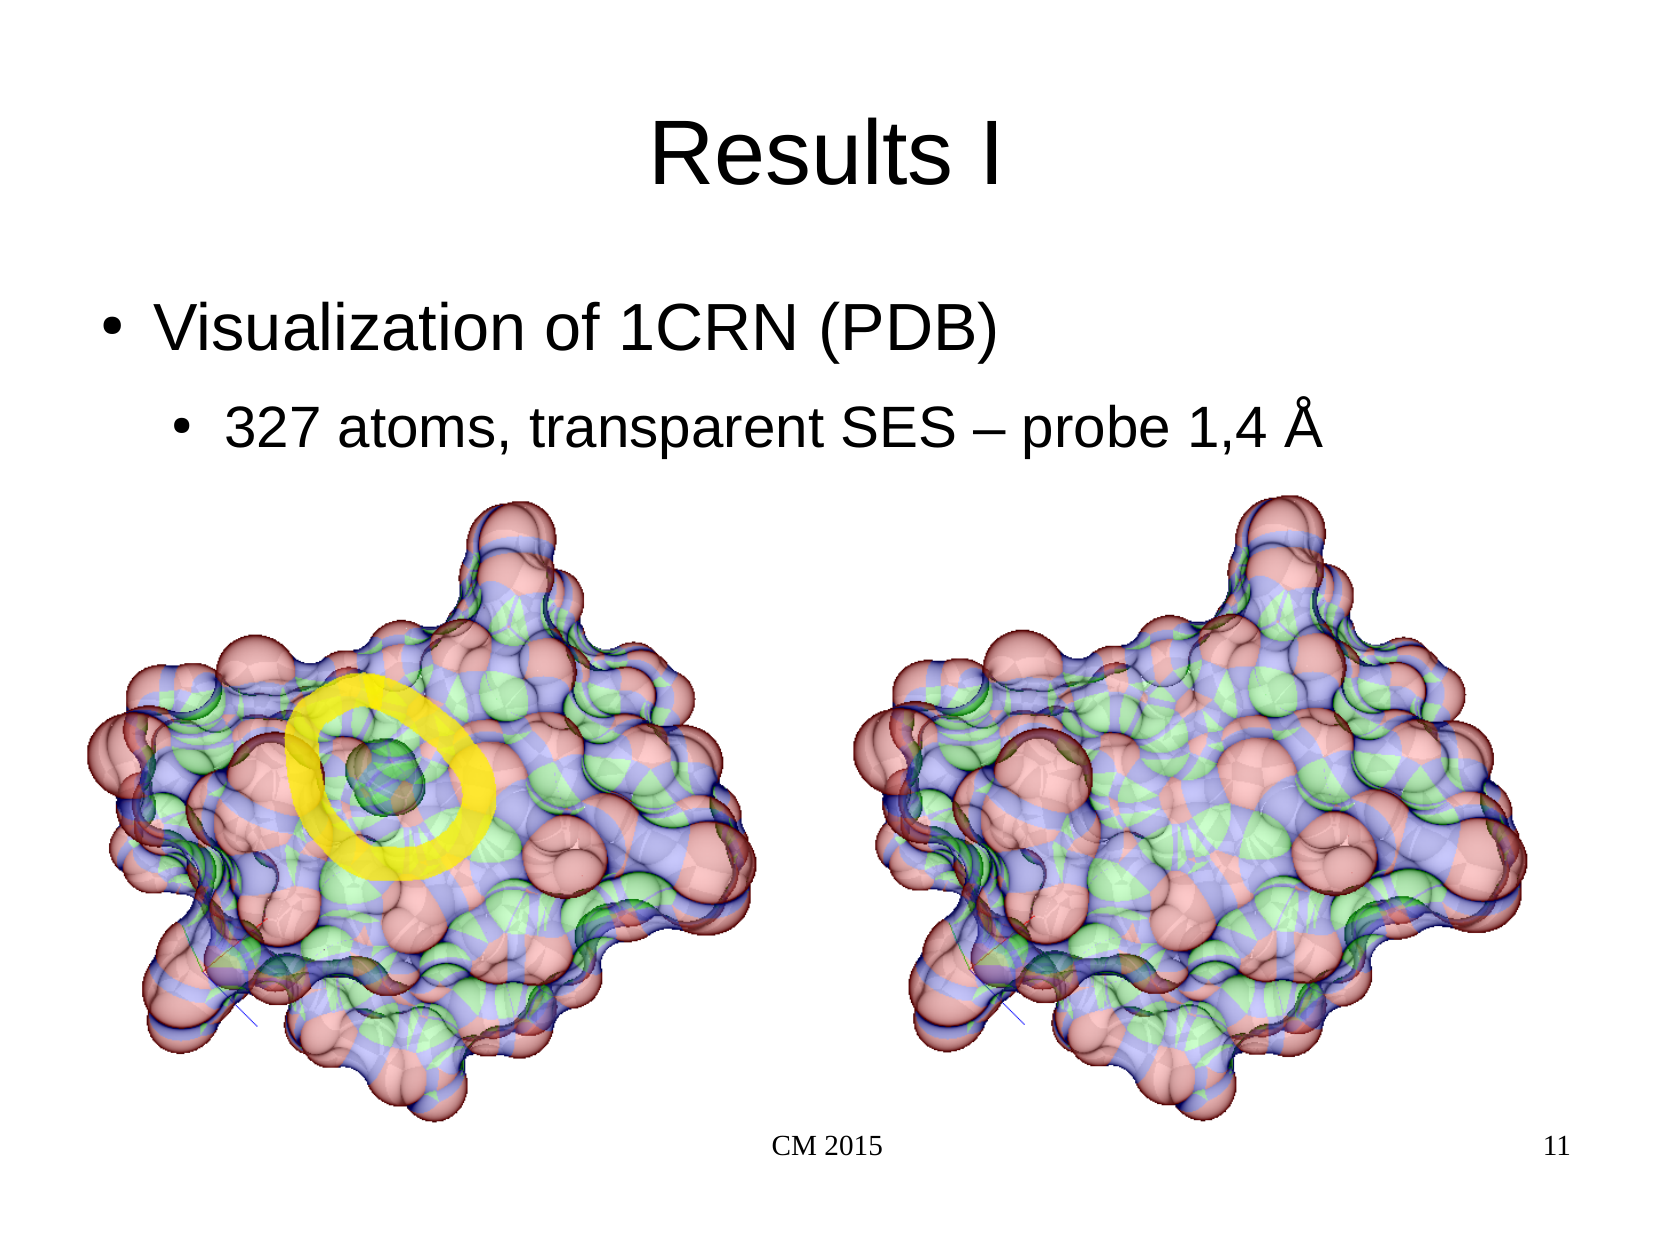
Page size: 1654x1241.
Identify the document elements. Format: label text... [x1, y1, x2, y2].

title Results I [82, 49, 1571, 257]
picture [842, 484, 1540, 1134]
picture [76, 490, 769, 1135]
list Visualization of 1CRN (PDB) 327 atoms, transparent SES – probe 1,4 Å [82, 290, 1571, 1109]
